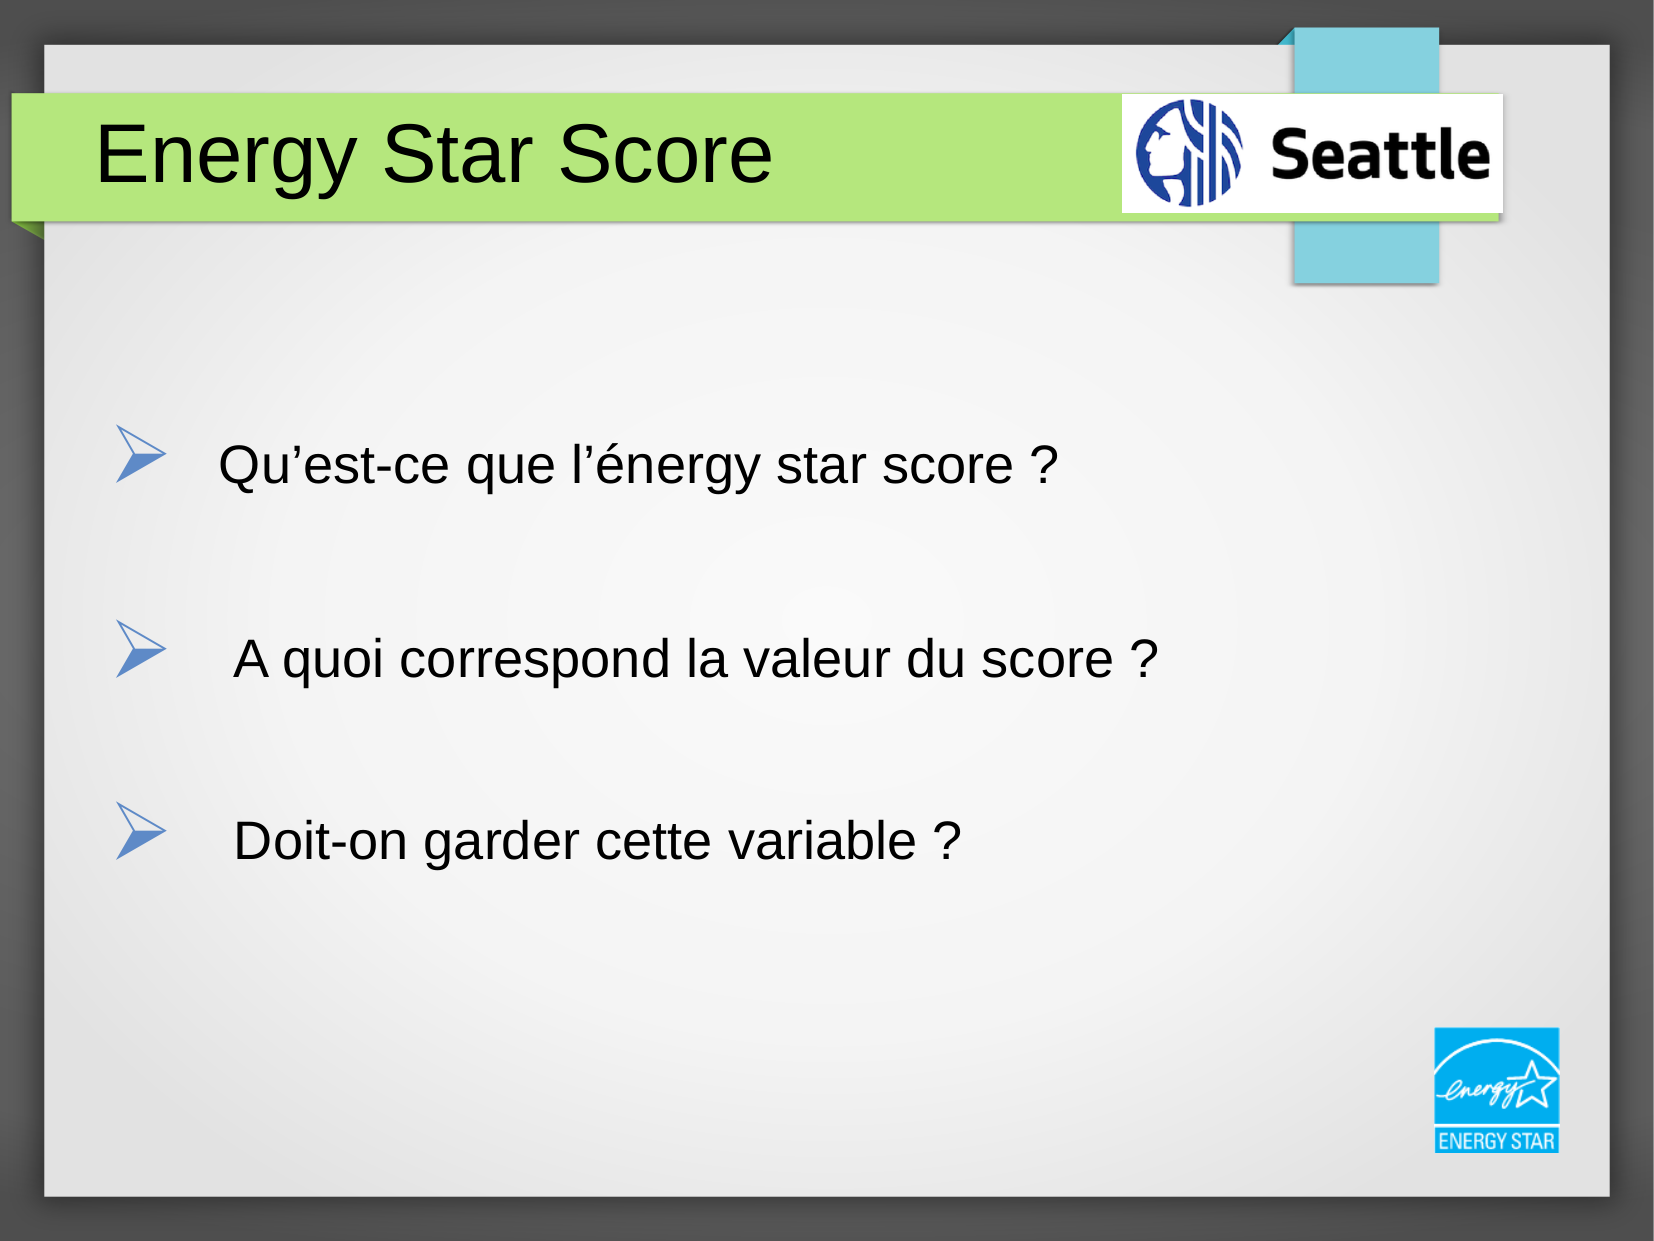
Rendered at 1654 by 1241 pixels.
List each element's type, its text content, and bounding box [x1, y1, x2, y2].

text_box Qu’est-ce que l’énergy star score ? A quoi correspond la valeur du score ? Doit-on garder cette variable ? [94, 366, 1536, 963]
picture [0, 0, 1654, 1241]
title Energy Star Score [94, 95, 1276, 214]
